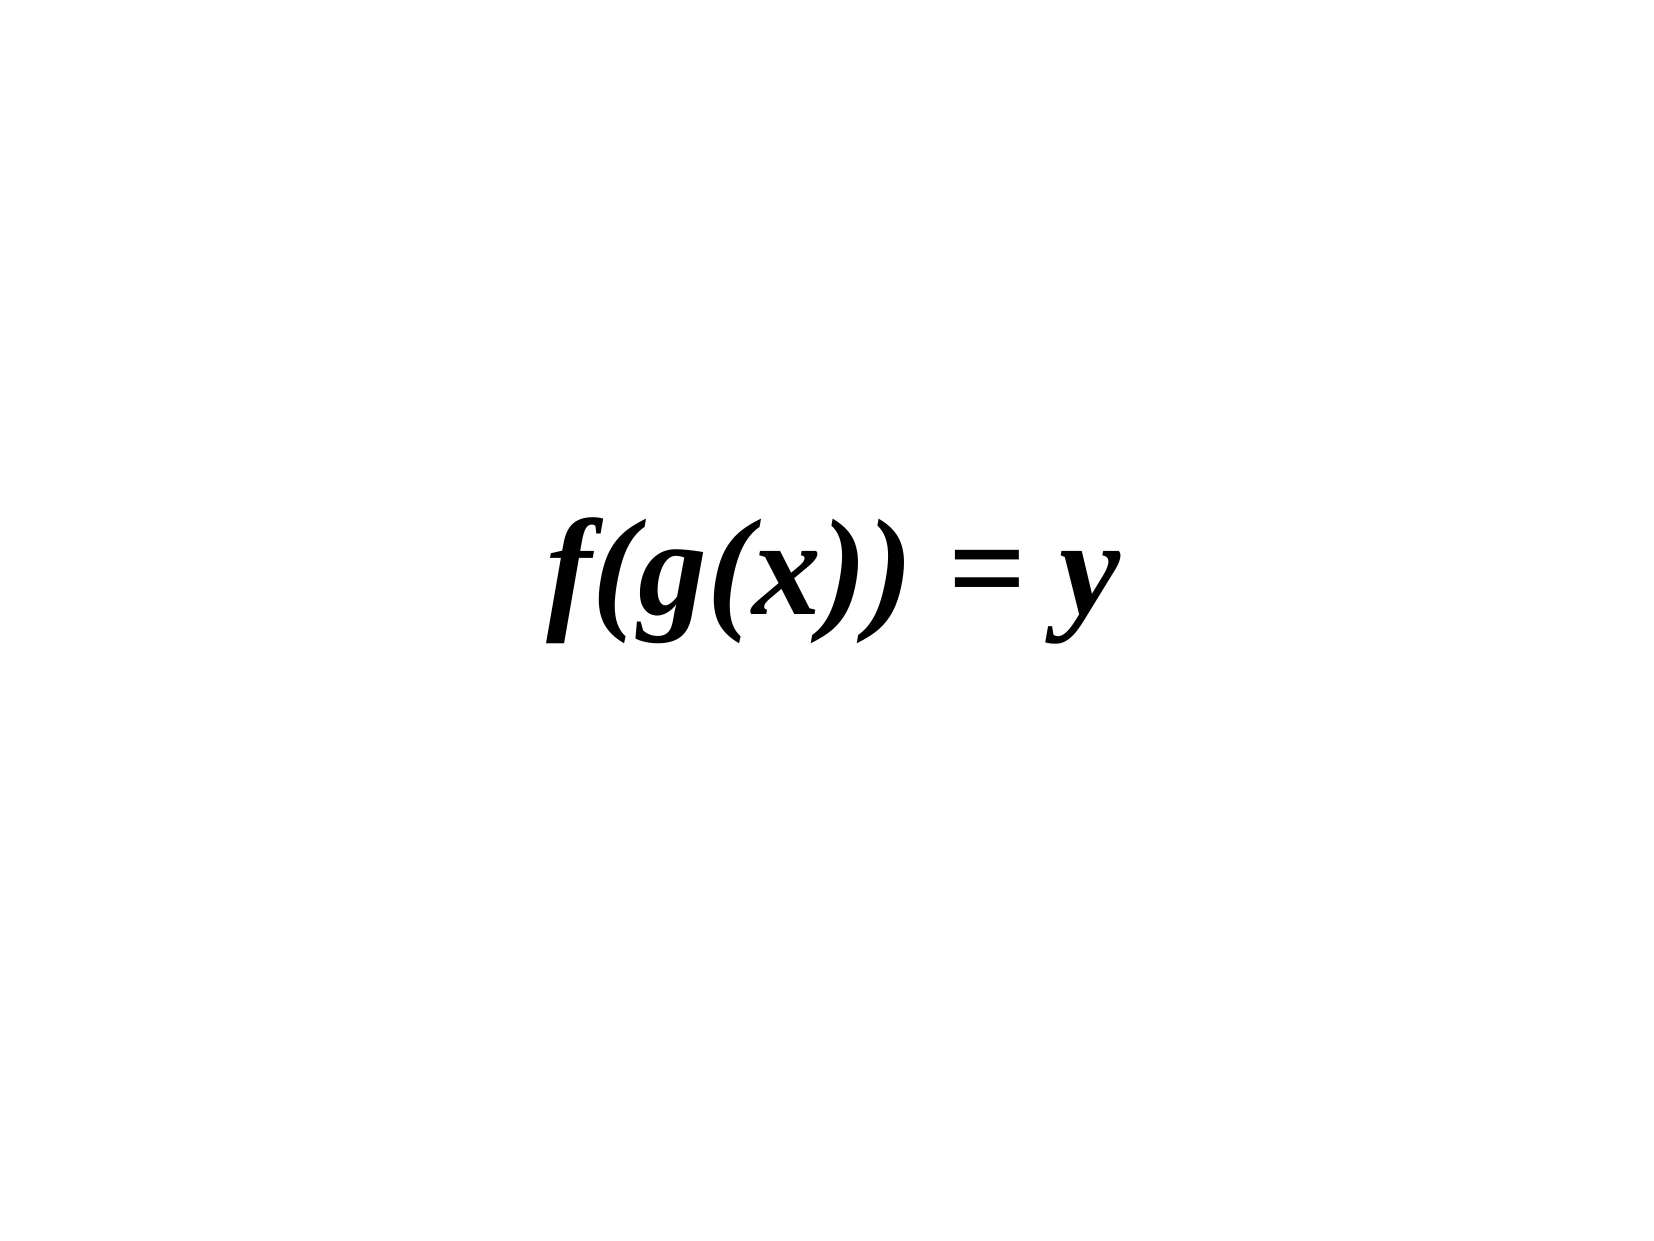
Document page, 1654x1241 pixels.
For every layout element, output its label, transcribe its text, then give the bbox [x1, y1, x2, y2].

title f(g(x)) = y [90, 465, 1579, 673]
